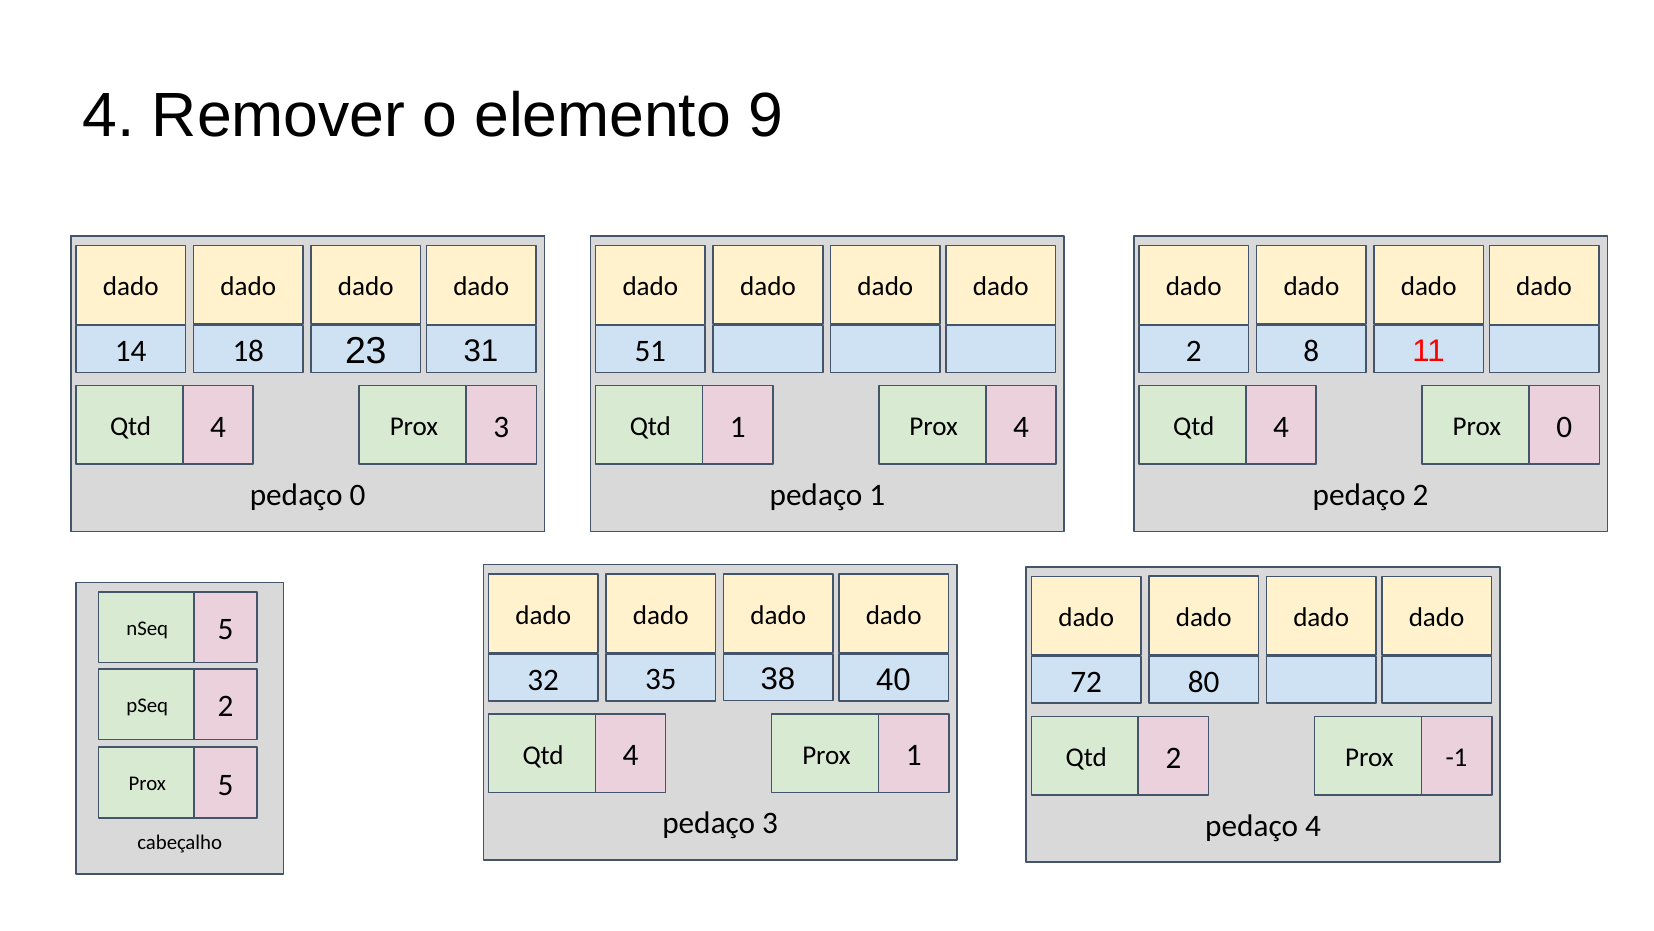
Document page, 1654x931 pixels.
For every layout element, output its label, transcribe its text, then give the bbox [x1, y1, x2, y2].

text_box Prox [1422, 385, 1529, 465]
title 4. Remover o elemento 9 [82, 37, 1571, 193]
text_box Prox [878, 385, 985, 465]
text_box [1489, 325, 1599, 373]
text_box -1 [1421, 716, 1492, 795]
text_box 2 [193, 668, 257, 740]
text_box nSeq [98, 591, 193, 663]
text_box 11 [1373, 325, 1484, 373]
text_box Qtd [1031, 716, 1138, 795]
text_box Prox [771, 713, 878, 793]
text_box dado [1489, 245, 1599, 325]
text_box 4 [985, 385, 1057, 465]
text_box dado [193, 245, 304, 325]
text_box dado [1031, 576, 1141, 656]
text_box 5 [193, 591, 257, 663]
text_box dado [830, 245, 941, 325]
text_box dado [1381, 576, 1492, 656]
text_box 35 [605, 653, 716, 701]
text_box 1 [702, 385, 773, 465]
text_box 4 [1245, 385, 1317, 465]
text_box dado [605, 573, 716, 653]
text_box 80 [1148, 656, 1259, 704]
text_box 1 [878, 713, 949, 793]
text_box Prox [98, 747, 193, 818]
text_box dado [723, 574, 833, 653]
text_box 51 [595, 325, 706, 373]
text_box 2 [1138, 716, 1209, 795]
text_box dado [488, 574, 598, 653]
text_box [1266, 656, 1376, 704]
text_box dado [713, 245, 823, 325]
text_box dado [595, 245, 706, 325]
text_box 4 [595, 713, 666, 793]
text_box [713, 325, 823, 373]
text_box pedaço 1 [590, 236, 1065, 532]
text_box dado [1373, 245, 1484, 325]
text_box pedaço 4 [1026, 566, 1500, 863]
text_box pedaço 2 [1133, 236, 1608, 532]
text_box dado [1148, 576, 1259, 655]
text_box 5 [193, 747, 257, 818]
text_box dado [1138, 245, 1249, 325]
text_box dado [75, 245, 186, 325]
text_box dado [838, 574, 949, 653]
text_box 23 [310, 325, 421, 373]
text_box 18 [193, 325, 304, 373]
text_box [946, 325, 1056, 373]
text_box 3 [466, 385, 537, 465]
text_box [1381, 656, 1492, 704]
text_box 38 [723, 653, 833, 701]
text_box dado [310, 245, 421, 325]
text_box [830, 325, 941, 373]
text_box dado [426, 245, 536, 325]
text_box dado [1266, 576, 1376, 655]
text_box 72 [1031, 656, 1141, 704]
text_box pSeq [98, 668, 193, 740]
text_box 0 [1529, 385, 1600, 465]
text_box cabeçalho [76, 582, 284, 875]
text_box pedaço 3 [483, 564, 957, 860]
text_box Qtd [595, 385, 702, 465]
text_box Qtd [75, 385, 182, 465]
text_box dado [946, 245, 1056, 325]
text_box 40 [838, 654, 949, 701]
text_box pedaço 0 [70, 236, 545, 532]
text_box 31 [426, 325, 536, 373]
text_box Qtd [1138, 385, 1245, 465]
text_box 14 [75, 325, 186, 373]
text_box Prox [1314, 716, 1421, 795]
text_box 4 [182, 385, 254, 465]
text_box 2 [1138, 325, 1249, 373]
text_box Qtd [488, 713, 595, 793]
text_box 8 [1256, 325, 1367, 373]
text_box 32 [488, 654, 598, 701]
text_box Prox [359, 385, 466, 465]
text_box dado [1256, 245, 1367, 325]
